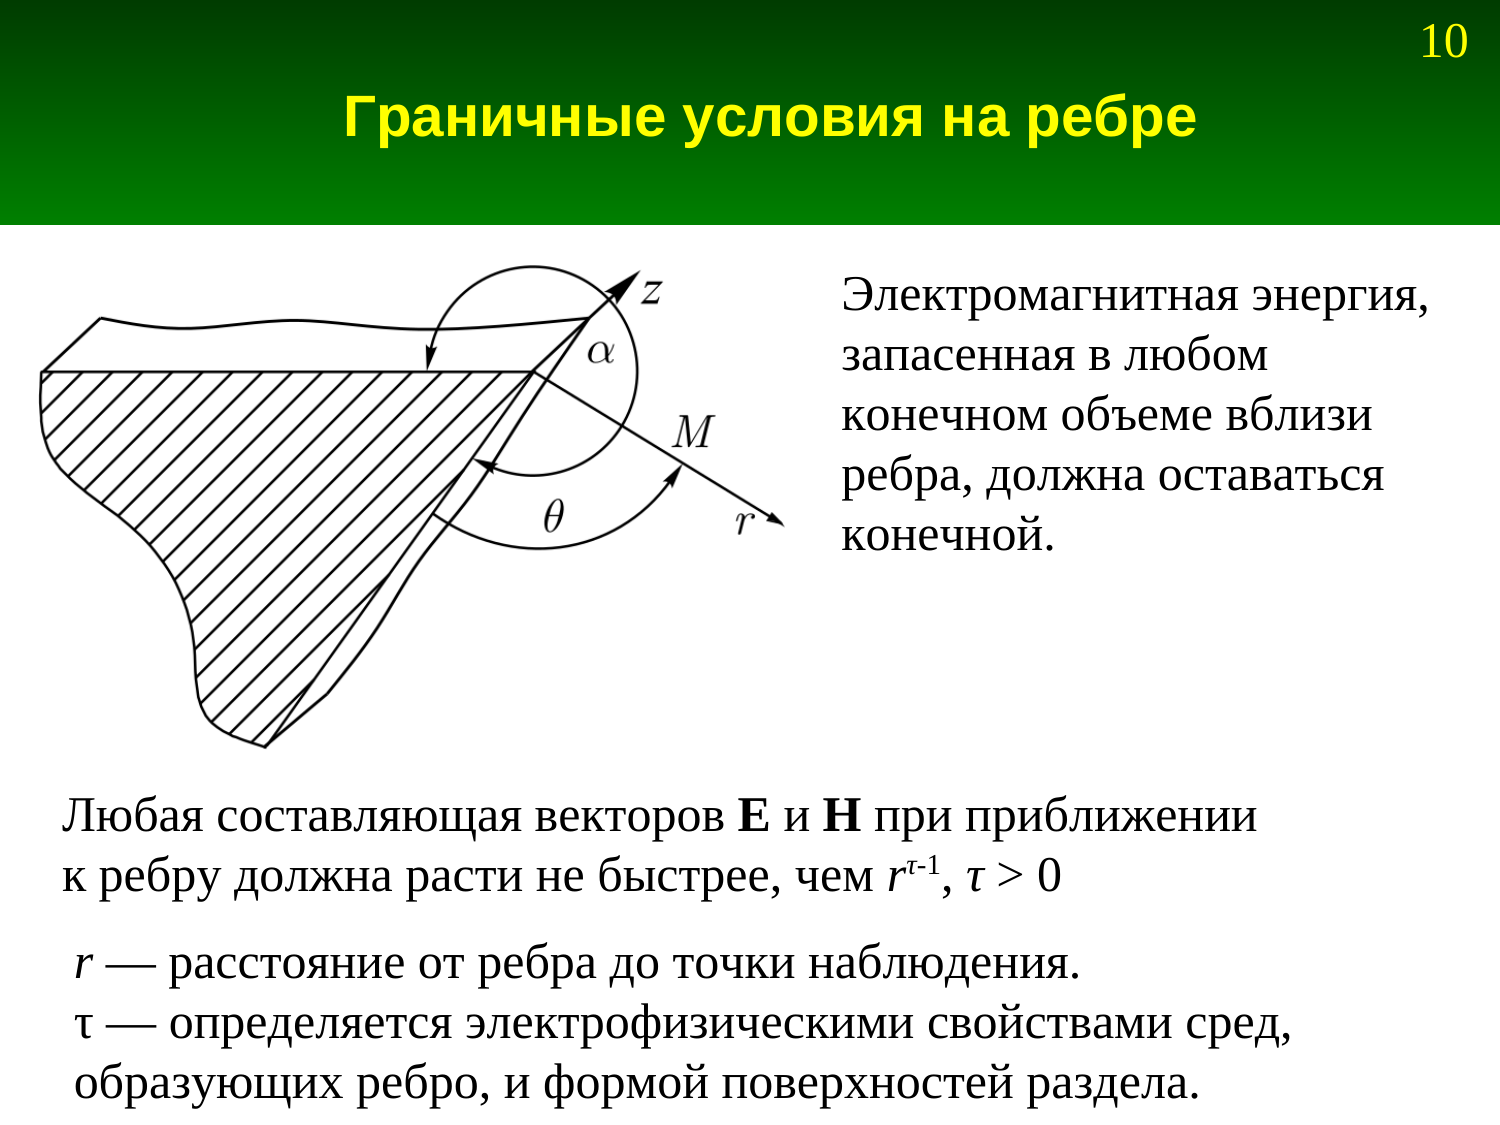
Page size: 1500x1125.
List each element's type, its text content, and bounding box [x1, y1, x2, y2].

title Граничные условия на ребре [88, 18, 1453, 207]
text_box Любая составляющая векторов E и H при приближении к ребру должна расти не быстрее, чем rτ-1, τ > 0 [47, 773, 1312, 969]
text_box Электромагнитная энергия, запасенная в любом конечном объеме вблизи ребра, должна оставаться конечной. [826, 253, 1489, 568]
text_box r — расстояние от ребра до точки наблюдения. τ — определяется электрофизическими свойствами сред, образующих ребро, и формой поверхностей раздела. [59, 921, 1382, 1117]
picture [35, 259, 791, 761]
